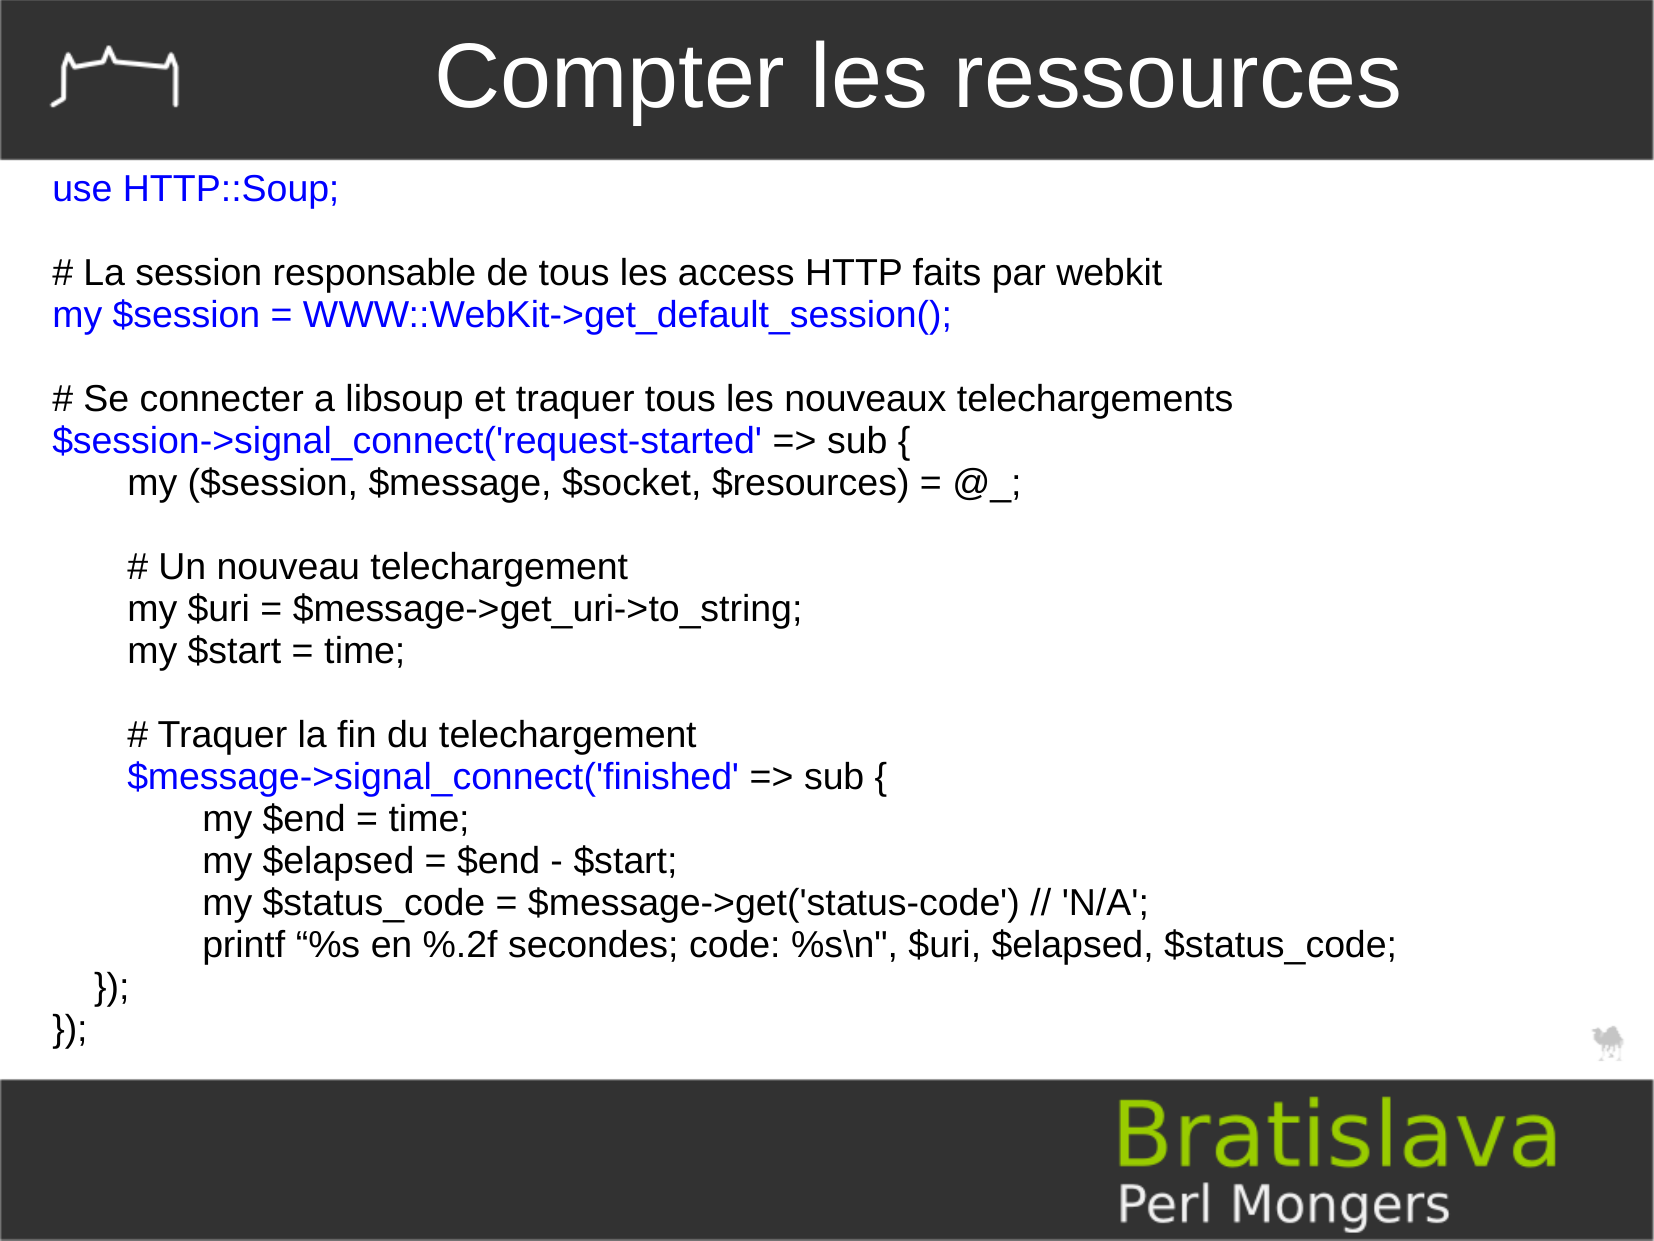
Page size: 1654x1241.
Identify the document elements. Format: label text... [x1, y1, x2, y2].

picture [0, 0, 1654, 1241]
text_box use HTTP::Soup; # La session responsable de tous les access HTTP faits par webkit my $session = WWW::WebKit->get_default_session(); # Se connecter a libsoup et traquer tous les nouveaux telechargements $session->signal_connect('request-started' => sub { my ($session, $message, $socket, $resources) = @_; # Un nouveau telechargement my $uri = $message->get_uri->to_string; my $start = time; # Traquer la fin du telechargement $message->signal_connect('finished' => sub { my $end = time; my $elapsed = $end - $start; my $status_code = $message->get('status-code') // 'N/A'; printf “%s en %.2f secondes; code: %s\n", $uri, $elapsed, $status_code; }); }); [37, 160, 1651, 1099]
title Compter les ressources [193, 24, 1645, 128]
